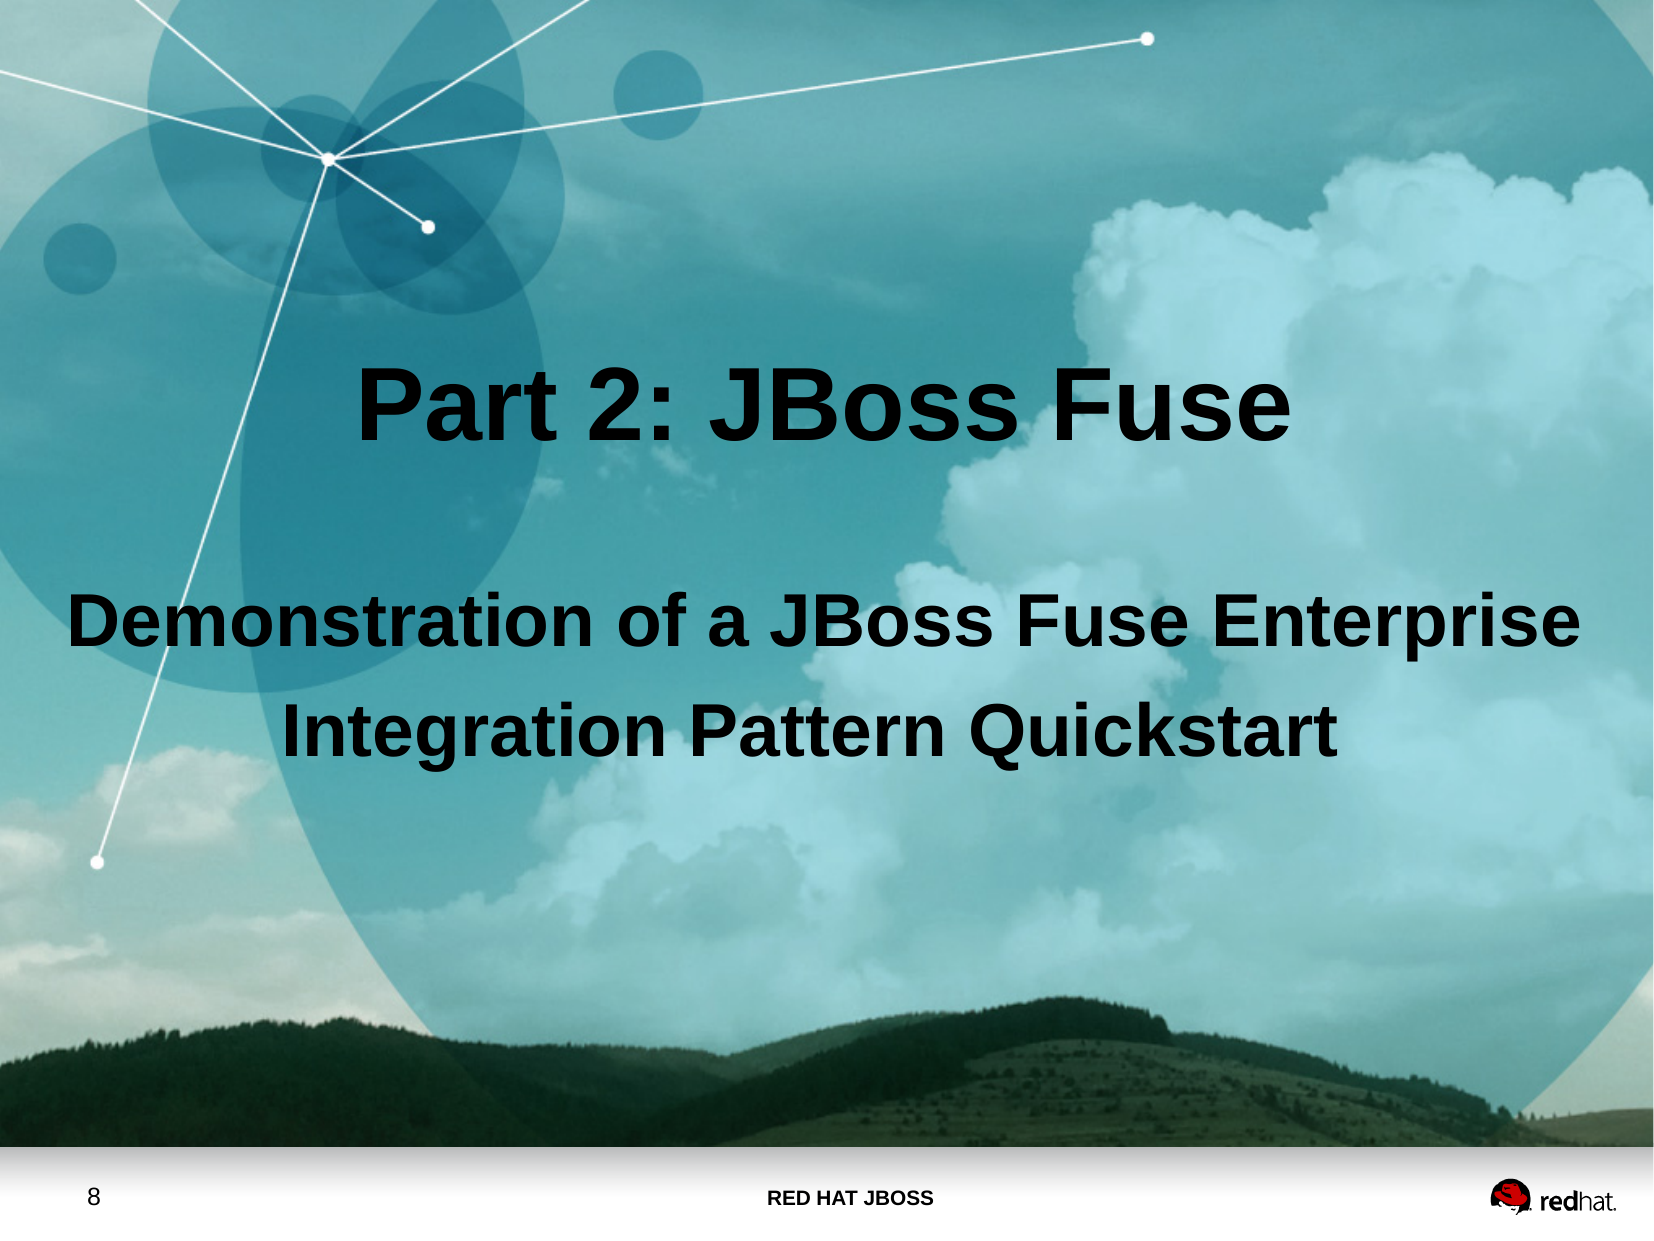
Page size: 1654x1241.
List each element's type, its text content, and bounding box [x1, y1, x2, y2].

picture [0, 0, 1654, 1241]
title Part 2: JBoss Fuse Demonstration of a JBoss Fuse Enterprise Integration Pattern Quickstart [37, 262, 1613, 863]
